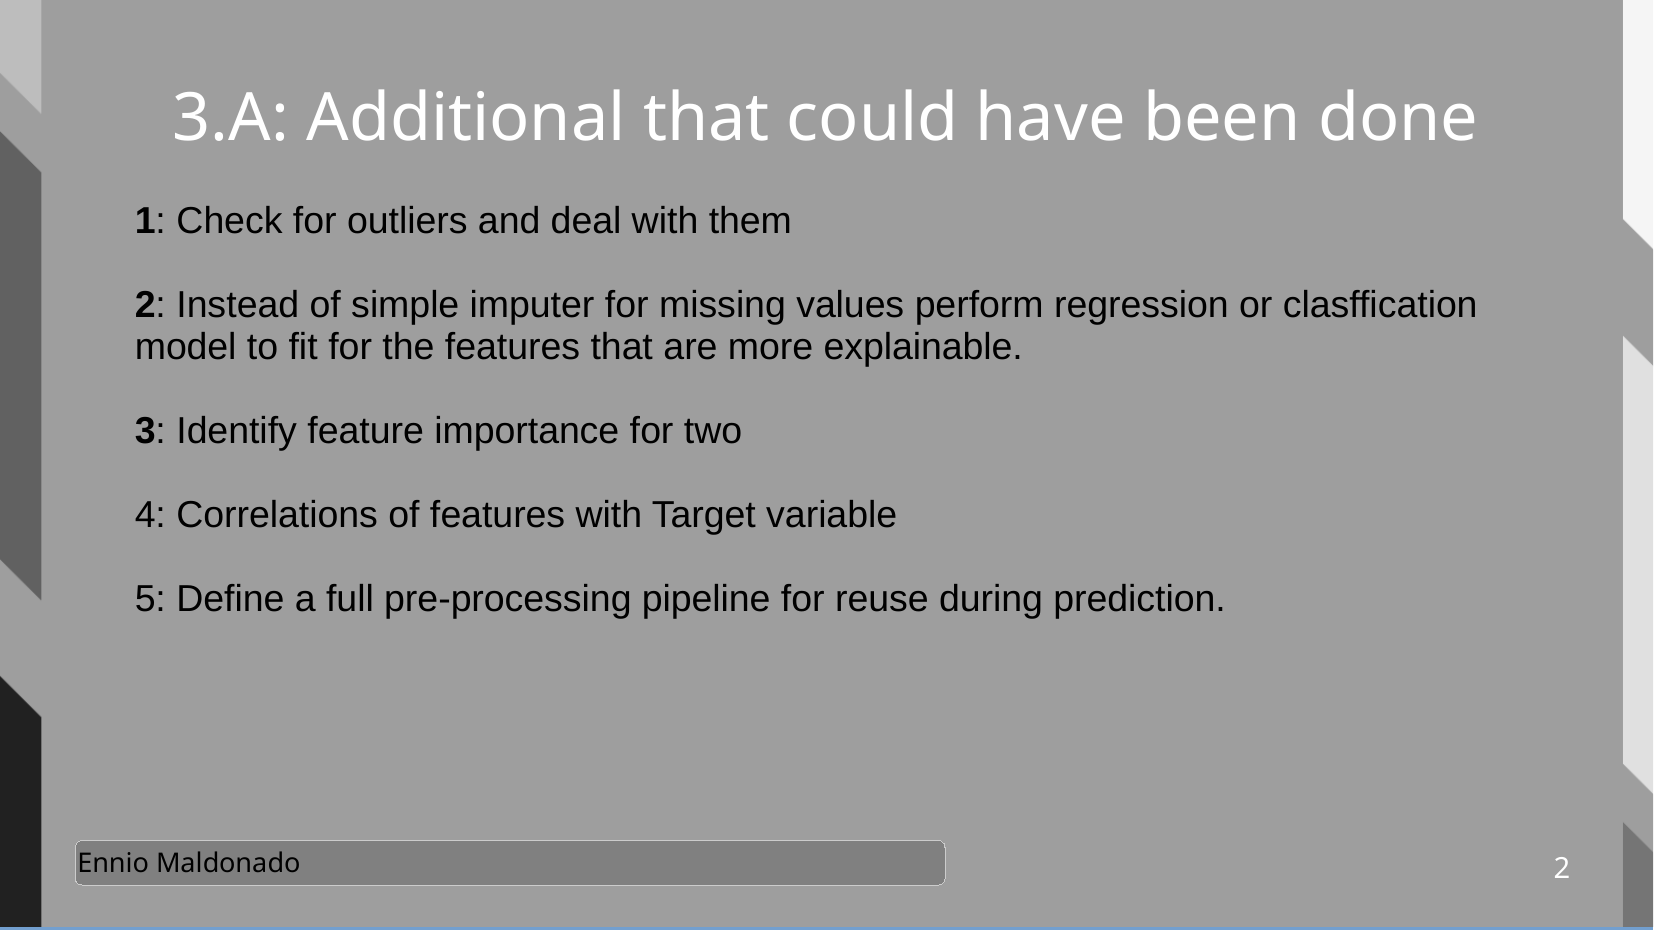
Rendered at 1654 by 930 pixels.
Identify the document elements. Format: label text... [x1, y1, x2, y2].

title 3.A: Additional that could have been done [82, 37, 1571, 193]
text_box 1: Check for outliers and deal with them 2: Instead of simple imputer for missing values perform regression or clasffication model to fit for the features that are more explainable. 3: Identify feature importance for two 4: Correlations of features with Target variable 5: Define a full pre-processing pipeline for reuse during prediction. [120, 192, 1516, 879]
picture [0, 0, 1654, 927]
text_box Ennio Maldonado [75, 840, 946, 886]
